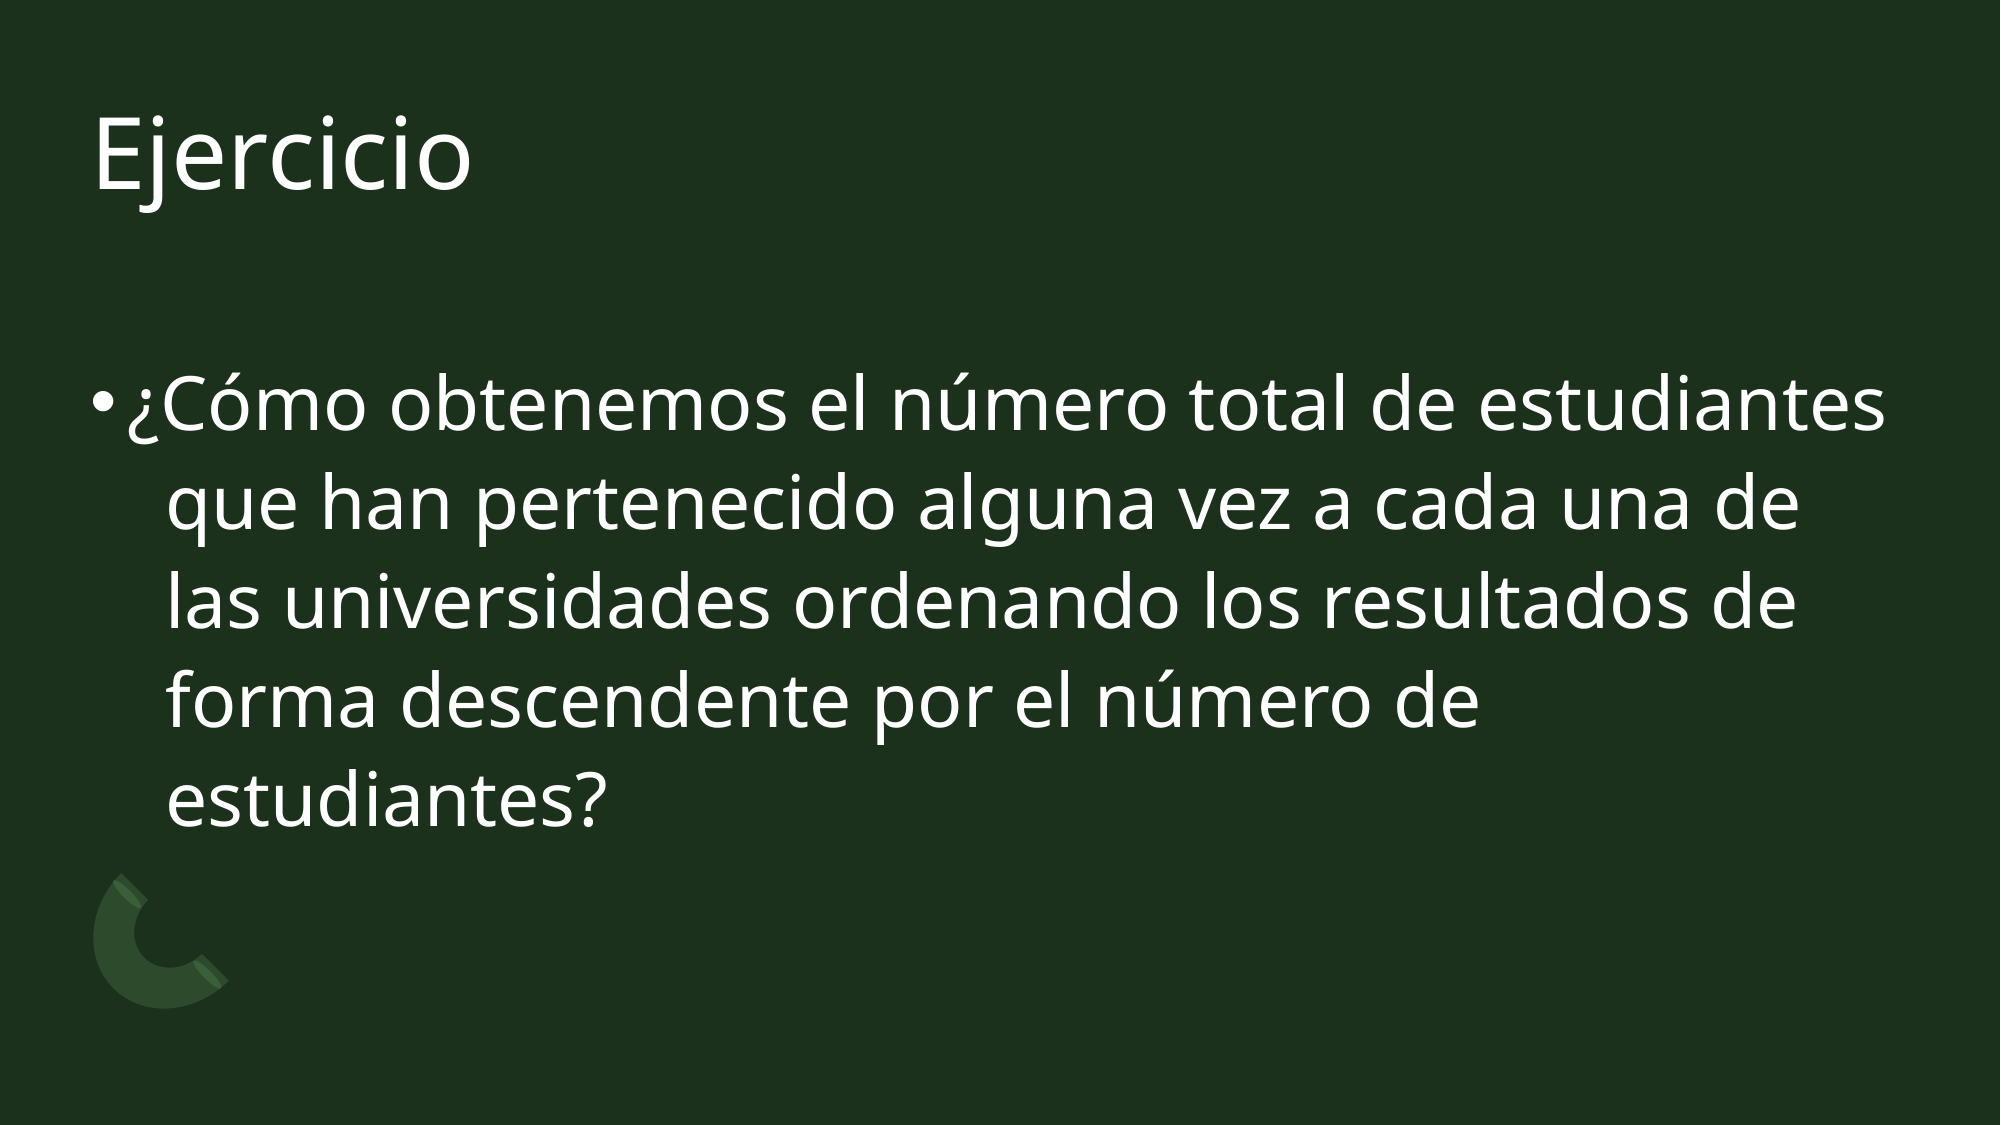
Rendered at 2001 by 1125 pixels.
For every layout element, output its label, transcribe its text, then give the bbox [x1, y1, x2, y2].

list ¿Cómo obtenemos el número total de estudiantes que han pertenecido alguna vez a cada una de las universidades ordenando los resultados de forma descendente por el número de estudiantes? [90, 346, 1910, 1000]
title Ejercicio [90, 90, 1910, 309]
